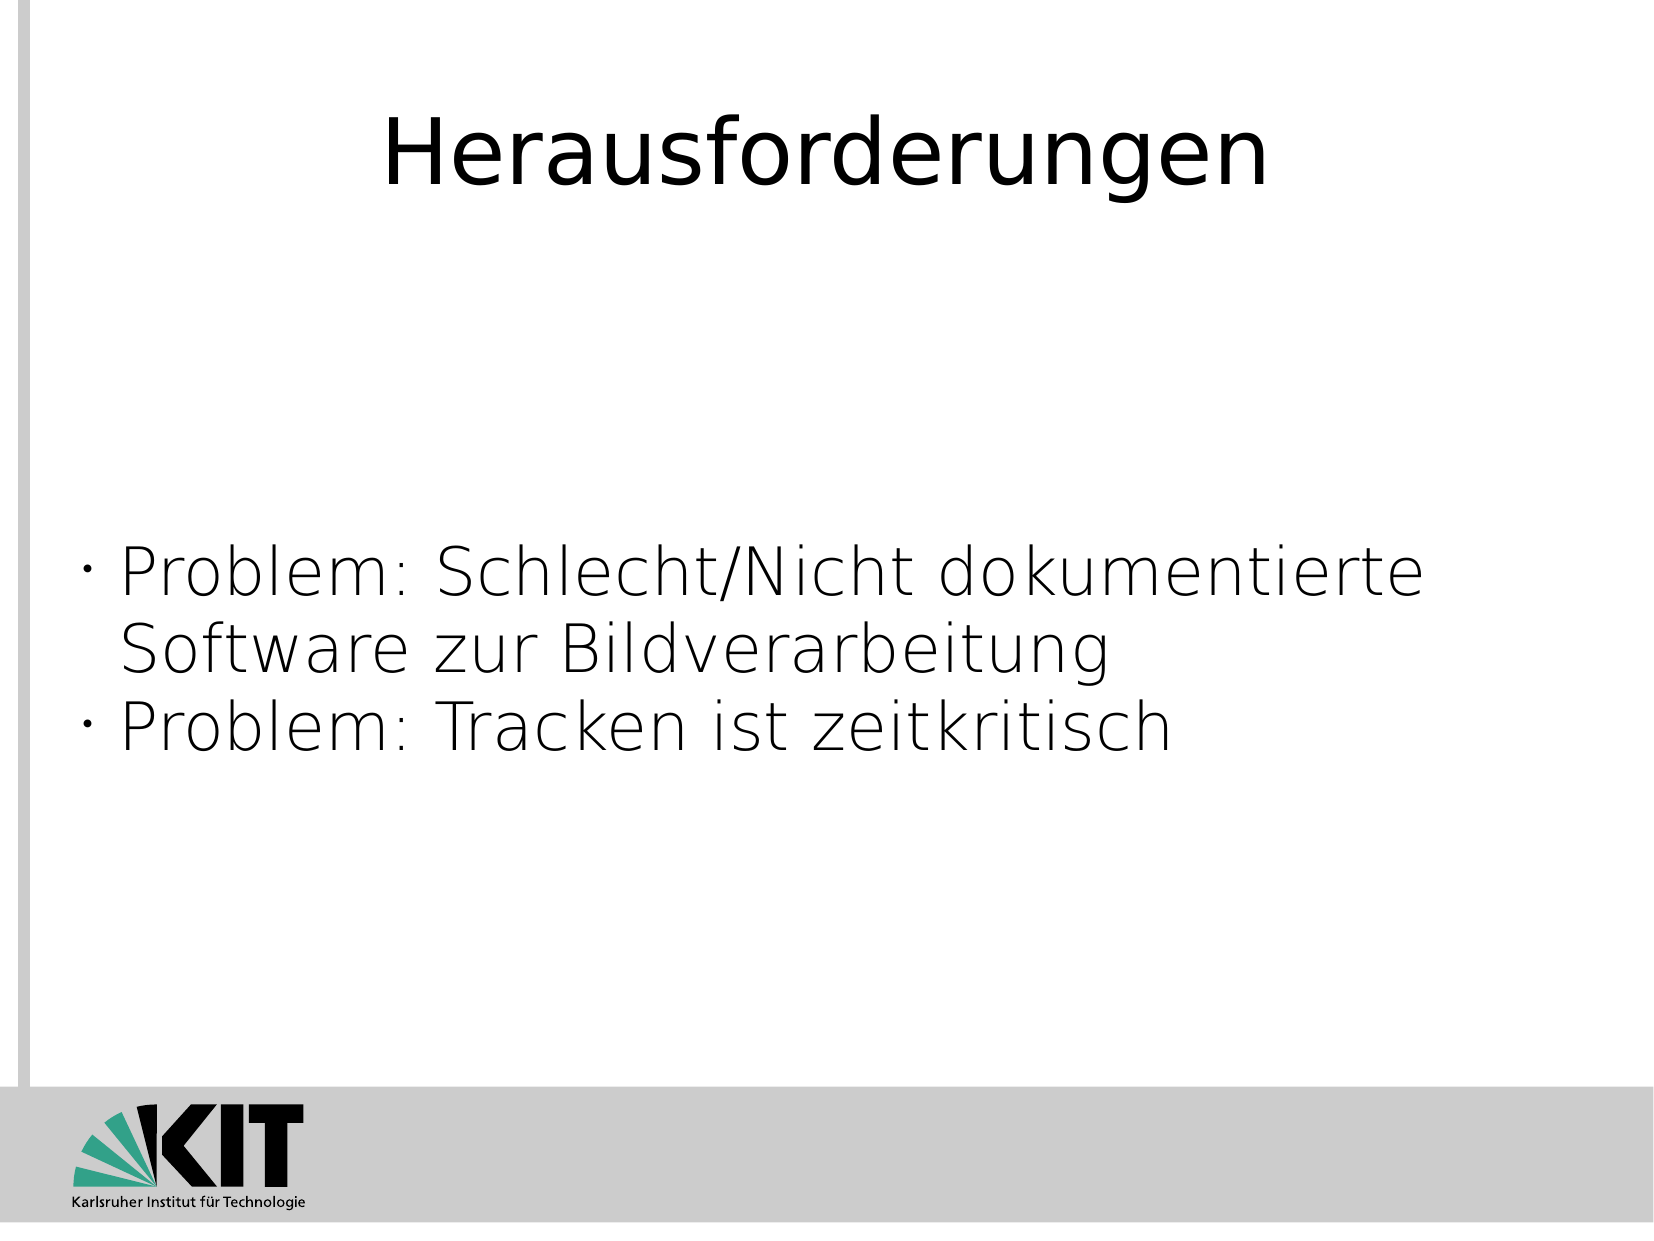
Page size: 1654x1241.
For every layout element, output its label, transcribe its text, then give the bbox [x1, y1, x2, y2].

subtitle Problem: Schlecht/Nicht dokumentierte Software zur Bildverarbeitung Problem: Tracken ist zeitkritisch [82, 290, 1571, 1010]
text_box [0, 1086, 1654, 1223]
title Herausforderungen [82, 49, 1571, 257]
picture [70, 1098, 308, 1217]
